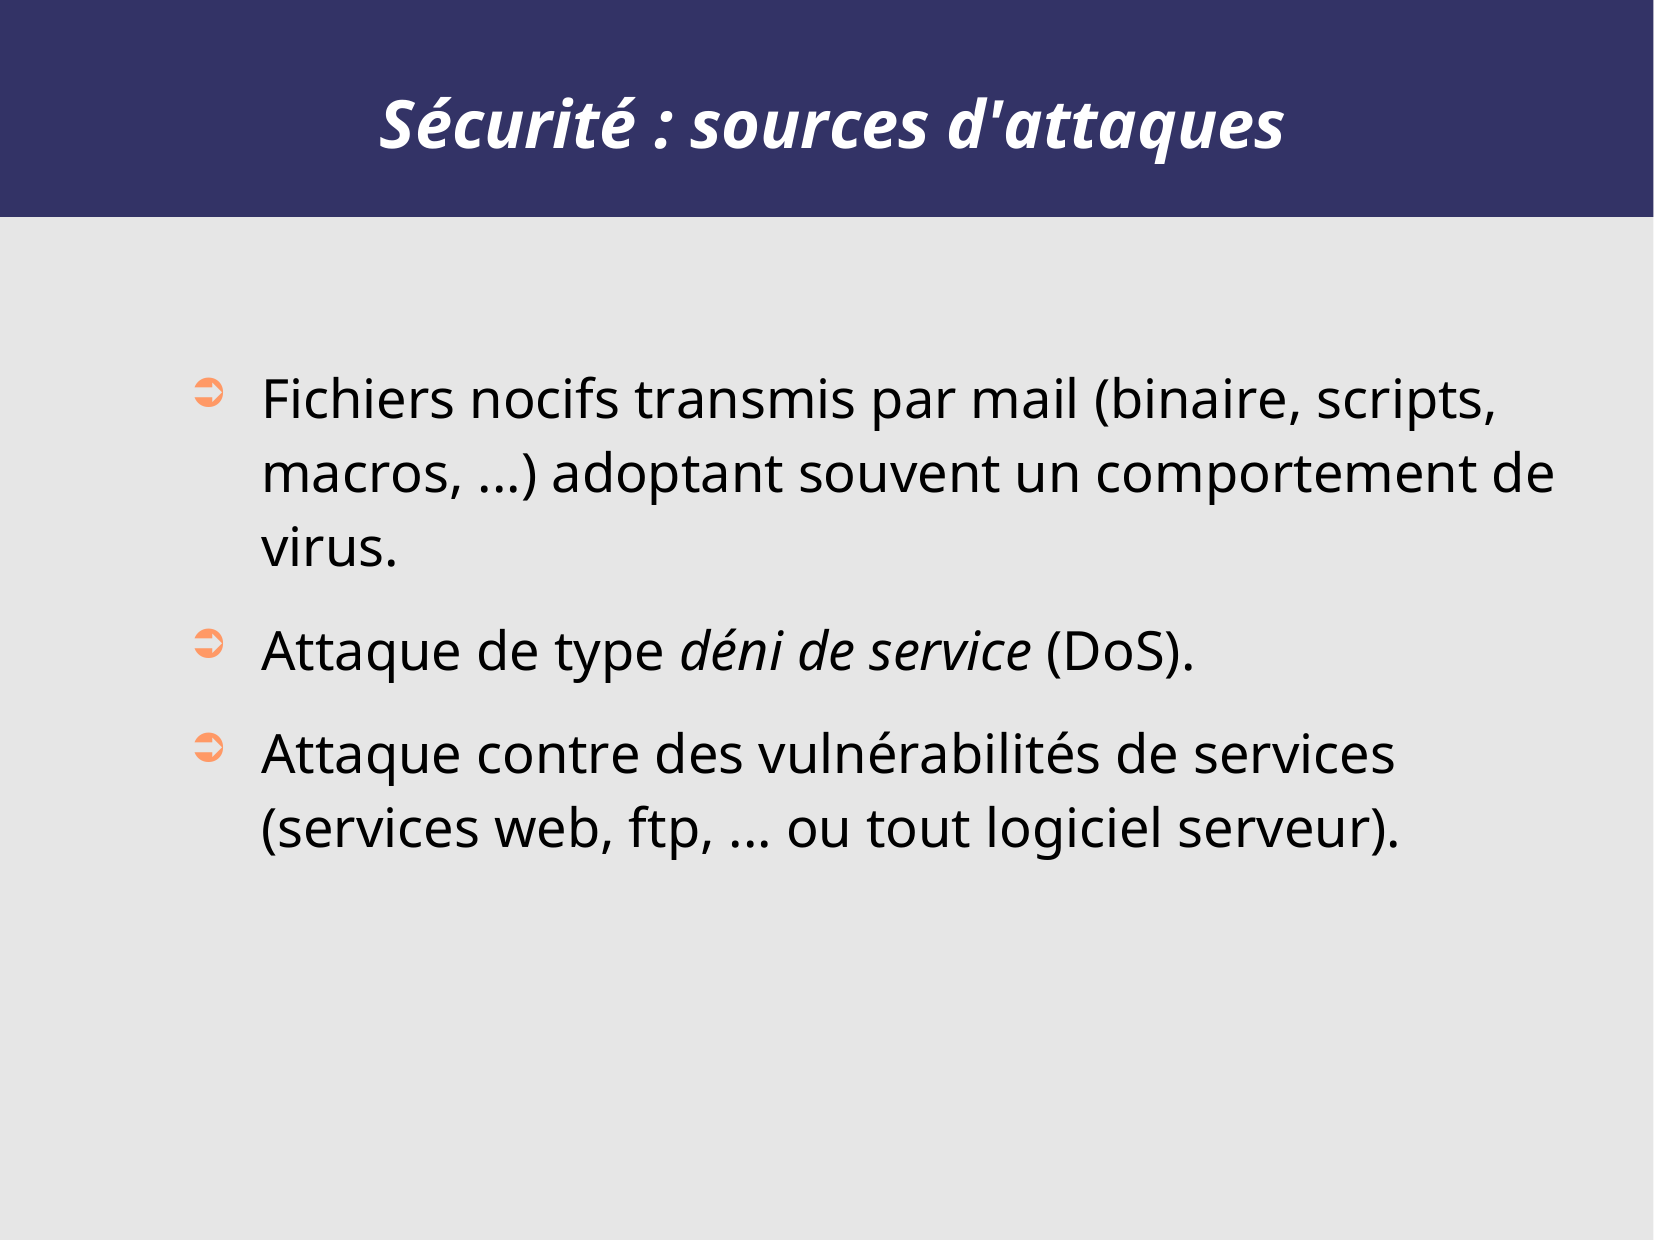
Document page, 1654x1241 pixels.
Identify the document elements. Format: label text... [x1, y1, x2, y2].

list Fichiers nocifs transmis par mail (binaire, scripts, macros, ...) adoptant souvent un comportement de virus. Attaque de type déni de service (DoS). Attaque contre des vulnérabilités de services (services web, ftp, ... ou tout logiciel serveur). [178, 360, 1563, 876]
title Sécurité : sources d'attaques [121, 19, 1534, 227]
